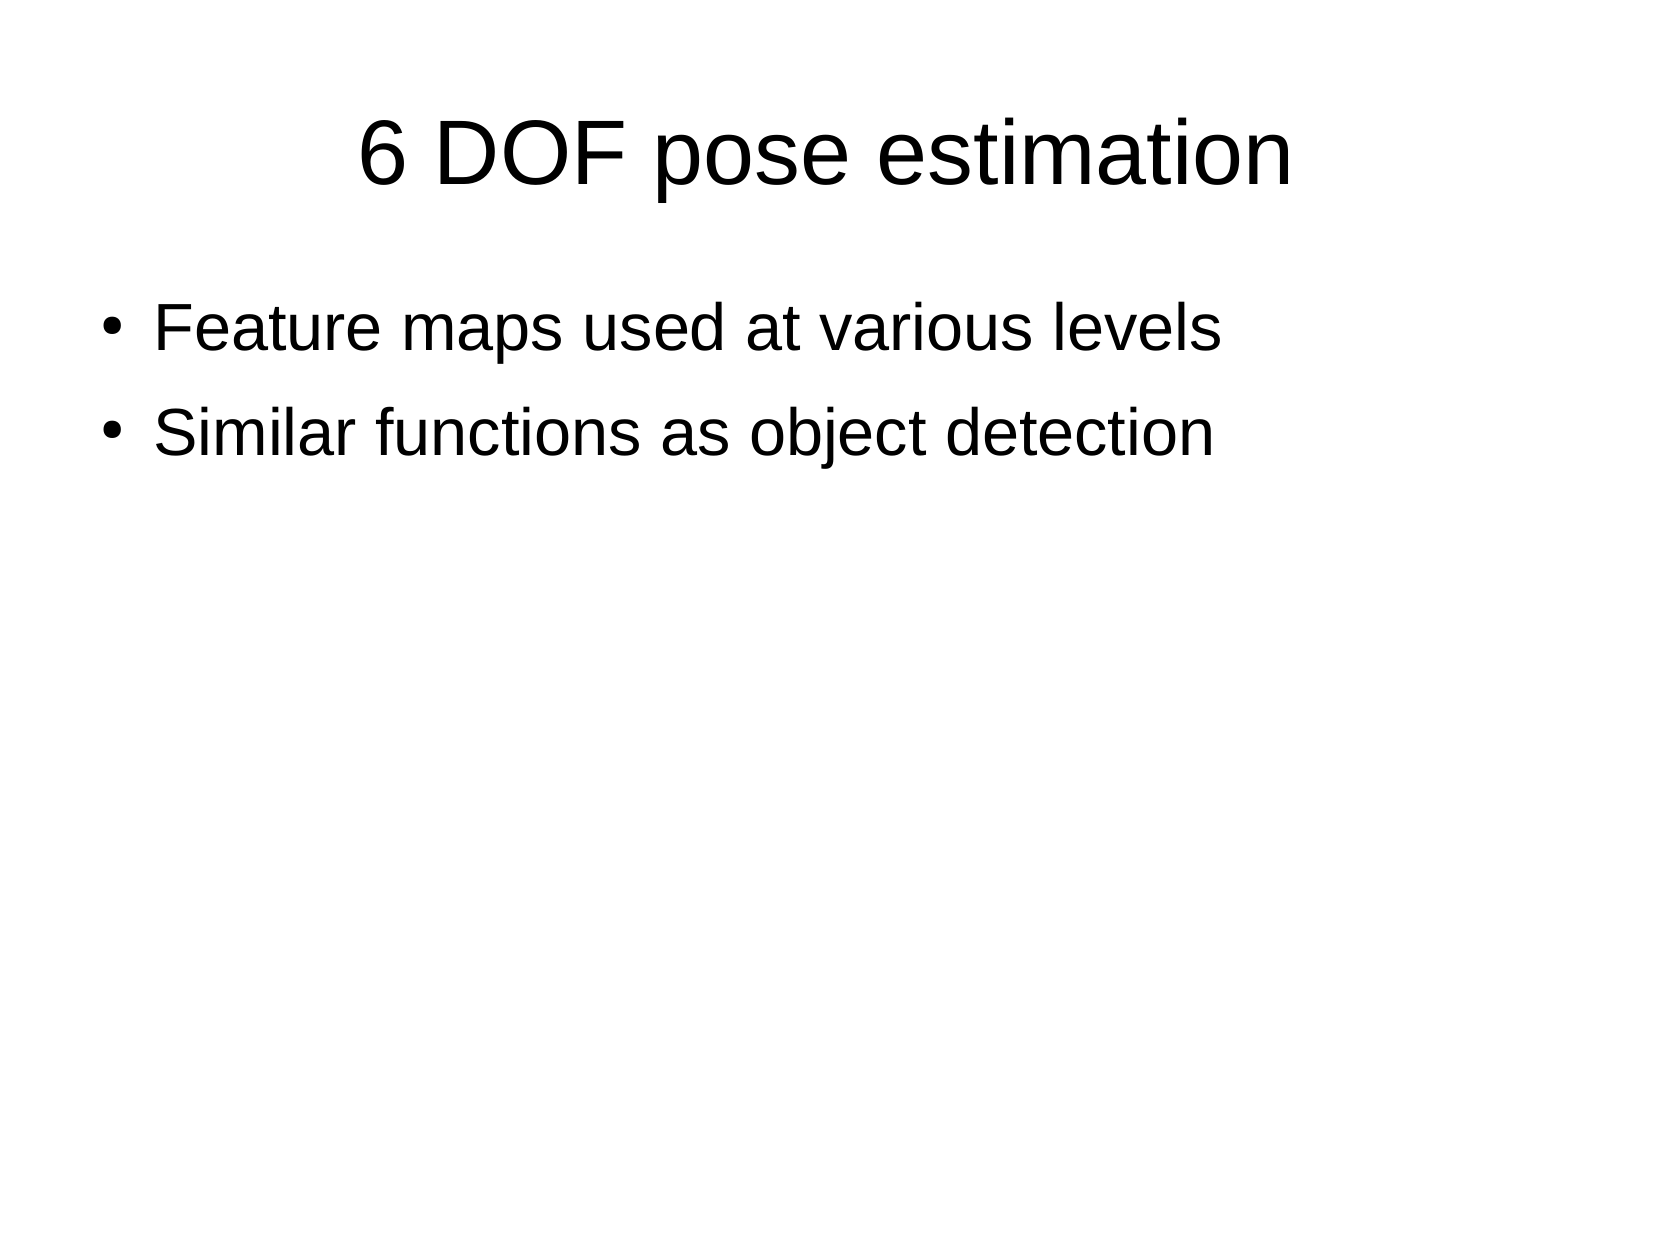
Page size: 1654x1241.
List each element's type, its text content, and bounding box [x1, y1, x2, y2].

title 6 DOF pose estimation [82, 49, 1571, 257]
list Feature maps used at various levels Similar functions as object detection [82, 290, 1571, 1010]
